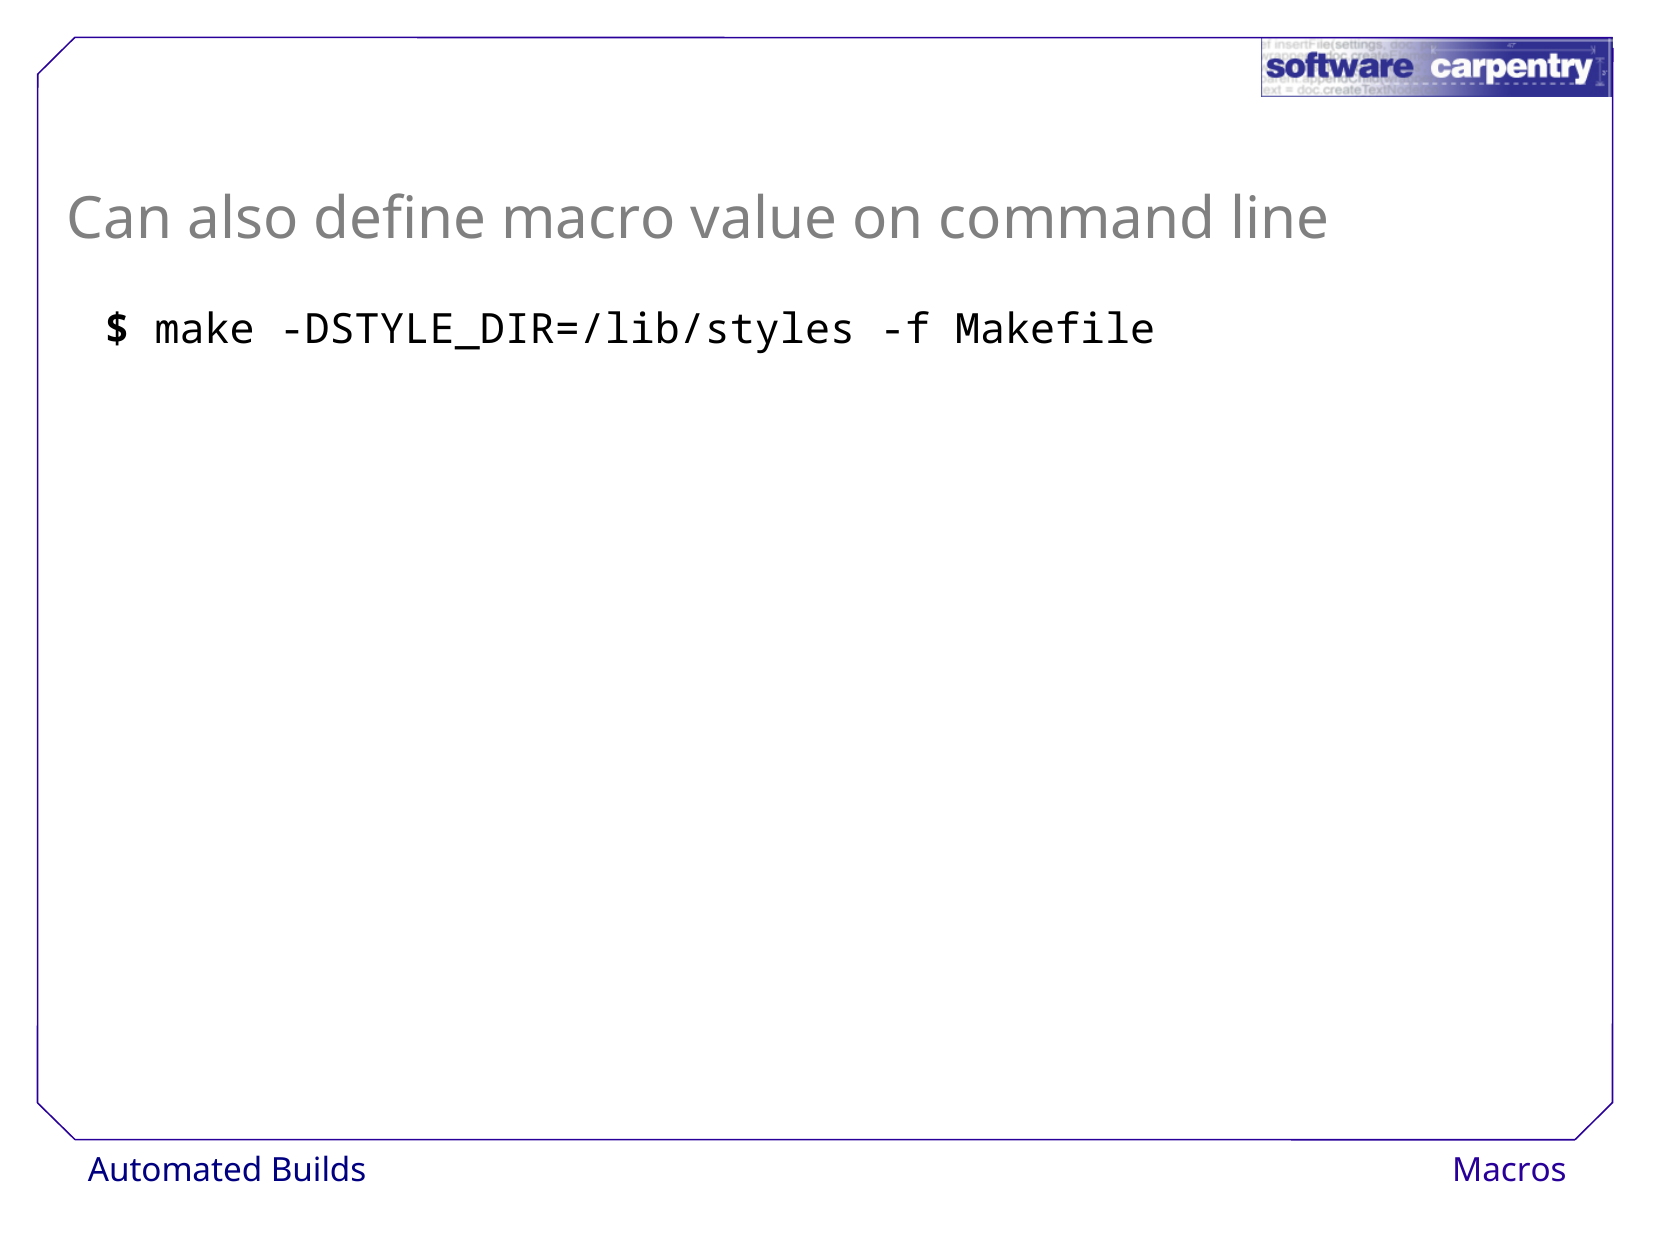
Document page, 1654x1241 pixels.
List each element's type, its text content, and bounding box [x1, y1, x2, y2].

text_box Can also define macro value on command line [52, 138, 1495, 259]
text_box $ make -DSTYLE_DIR=/lib/styles -f Makefile [89, 298, 1564, 375]
picture [1261, 39, 1613, 97]
